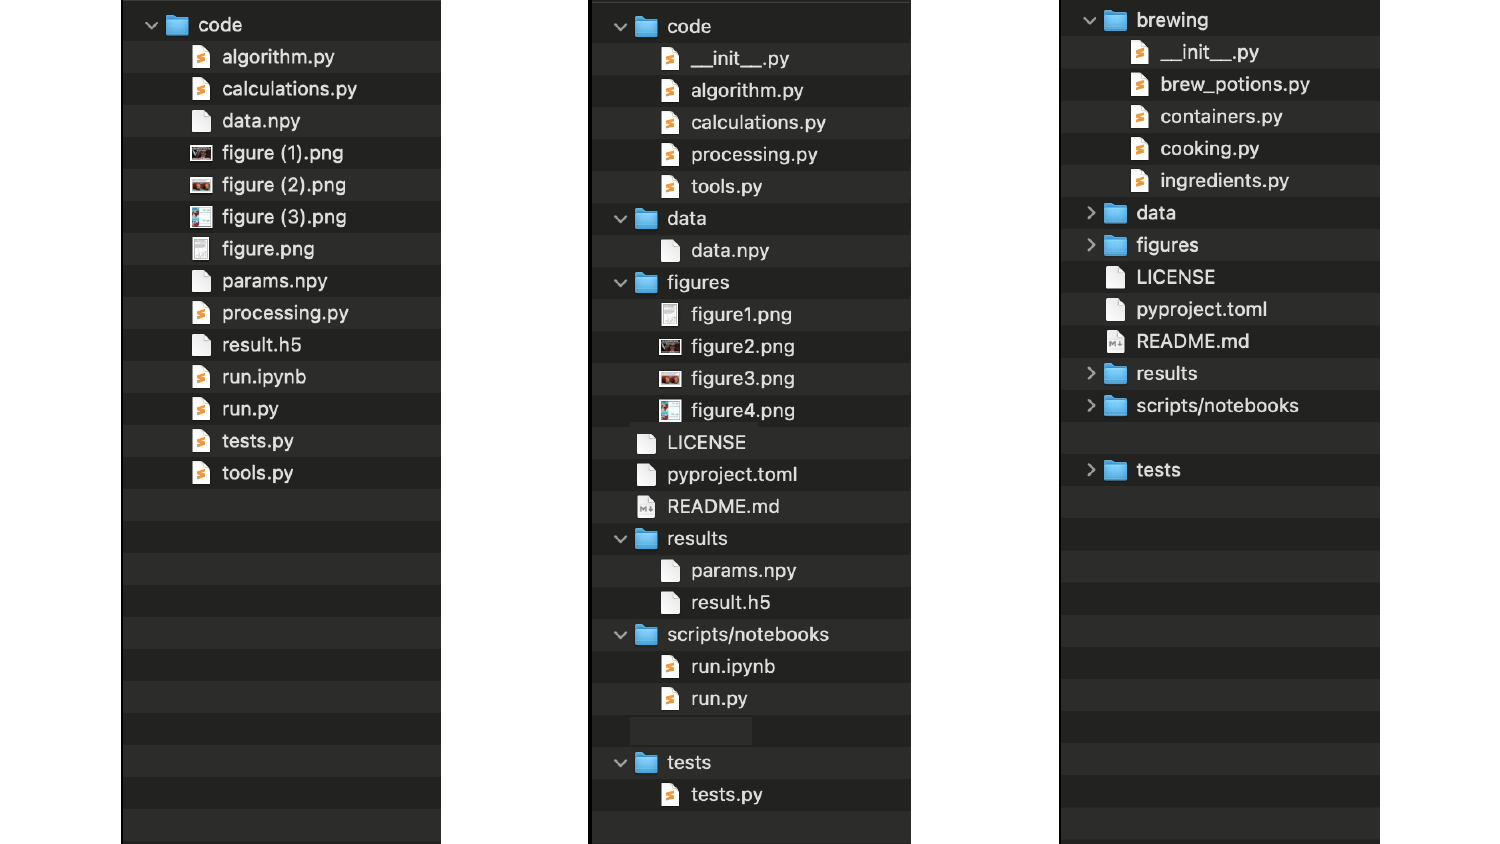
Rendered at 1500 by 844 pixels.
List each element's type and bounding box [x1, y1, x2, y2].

picture [588, 0, 911, 844]
picture [121, 0, 441, 844]
picture [1059, 0, 1380, 844]
